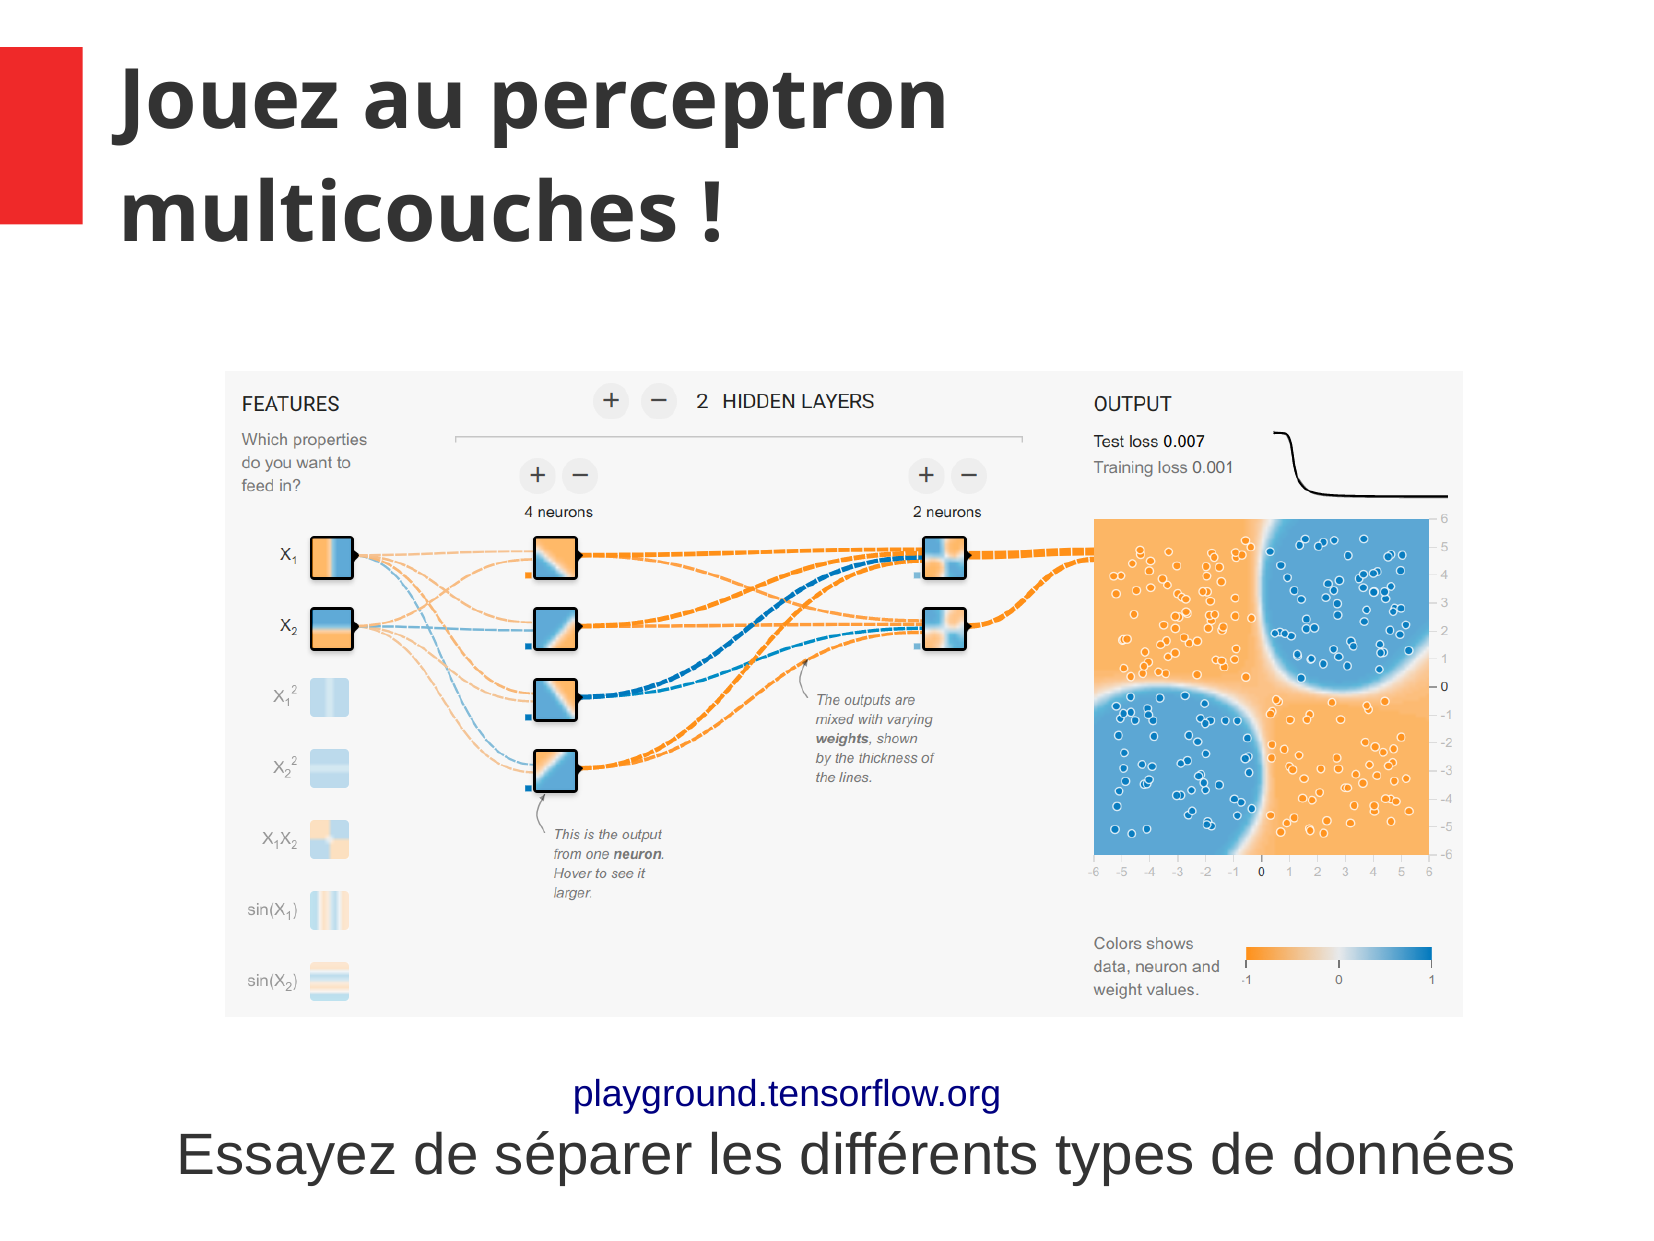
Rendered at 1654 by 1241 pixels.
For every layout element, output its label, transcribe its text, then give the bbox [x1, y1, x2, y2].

text_box Essayez de séparer les différents types de données [106, 1122, 1548, 1202]
text_box playground.tensorflow.org [558, 1065, 1016, 1123]
title Jouez au perceptron multicouches ! [118, 49, 1571, 257]
picture [225, 371, 1463, 1017]
